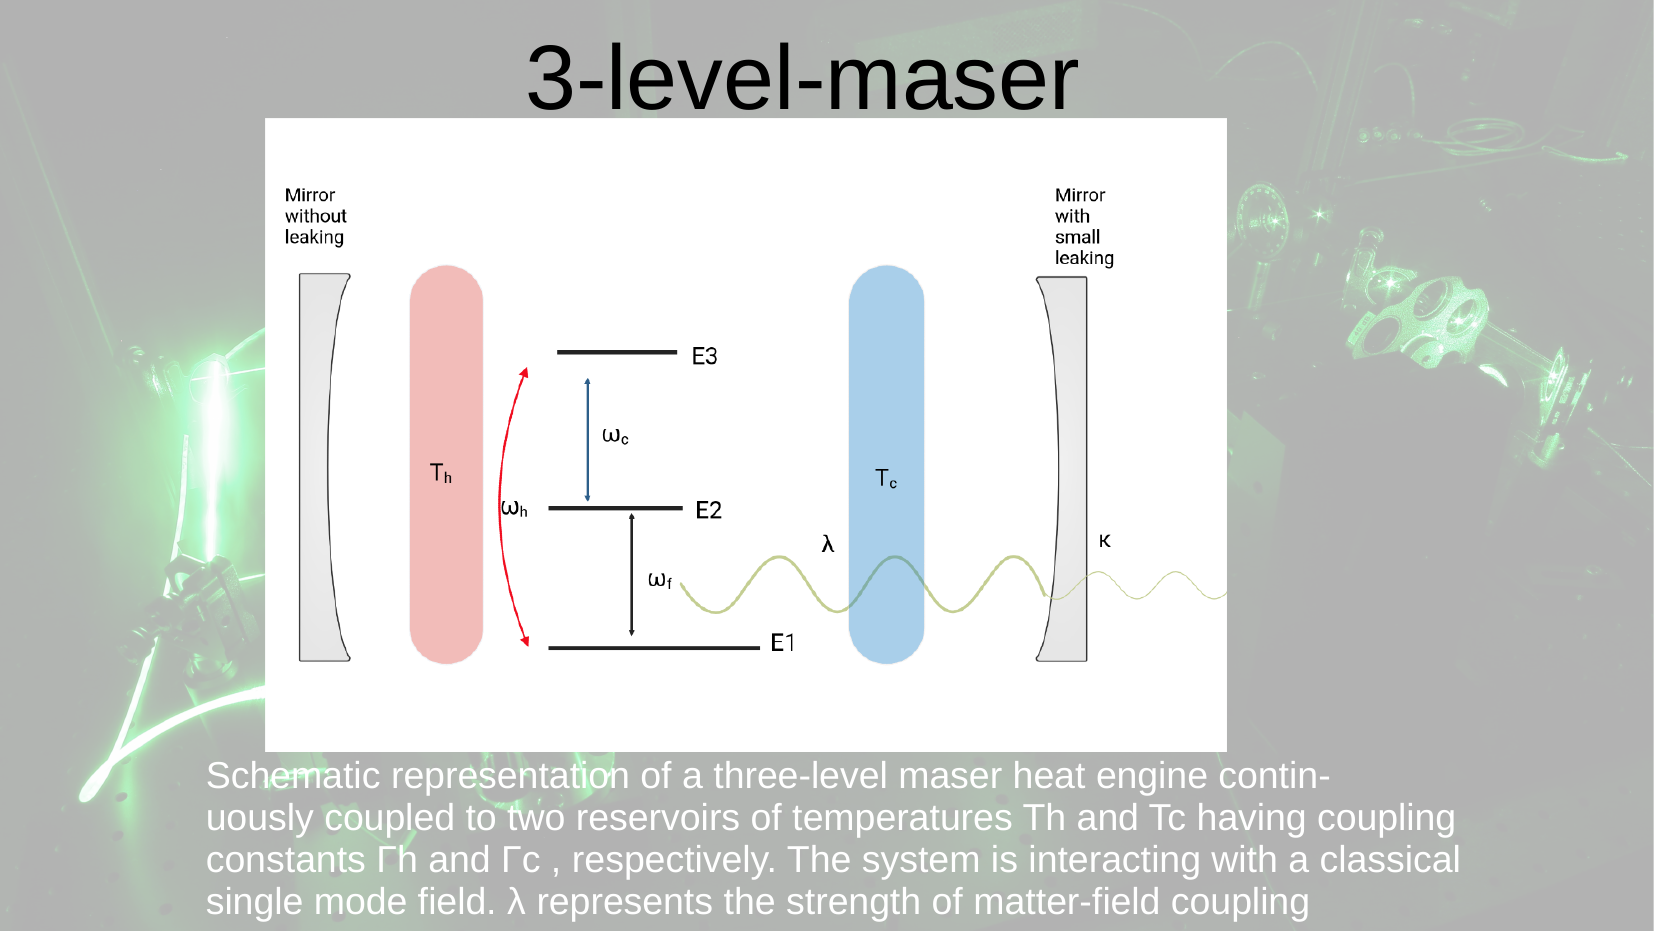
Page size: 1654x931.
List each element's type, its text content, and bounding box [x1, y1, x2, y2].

picture [265, 118, 1227, 747]
title 3-level-maser [59, 0, 1548, 156]
text_box [47, 94, 1536, 918]
text_box Schematic representation of a three-level maser heat engine contin- uously coupled to two reservoirs of temperatures Th and Tc having coupling constants Γh and Γc , respectively. The system is interacting with a classical single mode field. λ represents the strength of matter-field coupling [190, 747, 1477, 931]
